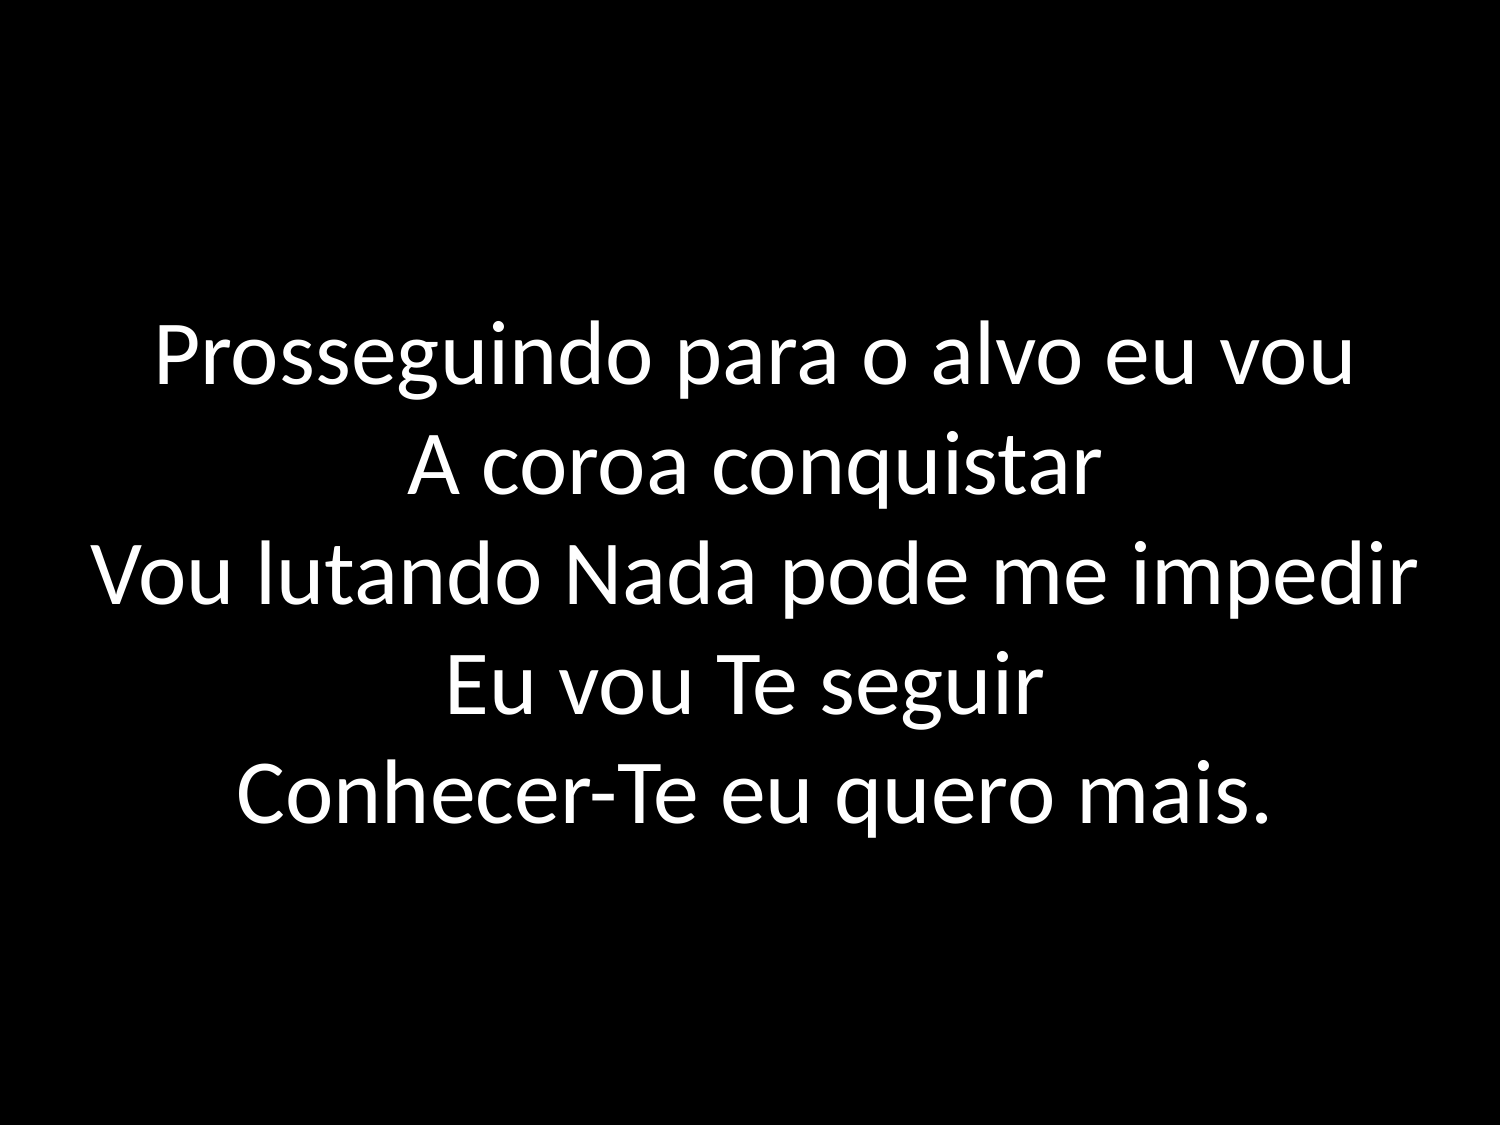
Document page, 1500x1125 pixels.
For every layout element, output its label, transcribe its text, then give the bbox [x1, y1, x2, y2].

title Prosseguindo para o alvo eu vou A coroa conquistar Vou lutando Nada pode me impedir Eu vou Te seguir Conhecer-Te eu quero mais. [58, 45, 1454, 1090]
